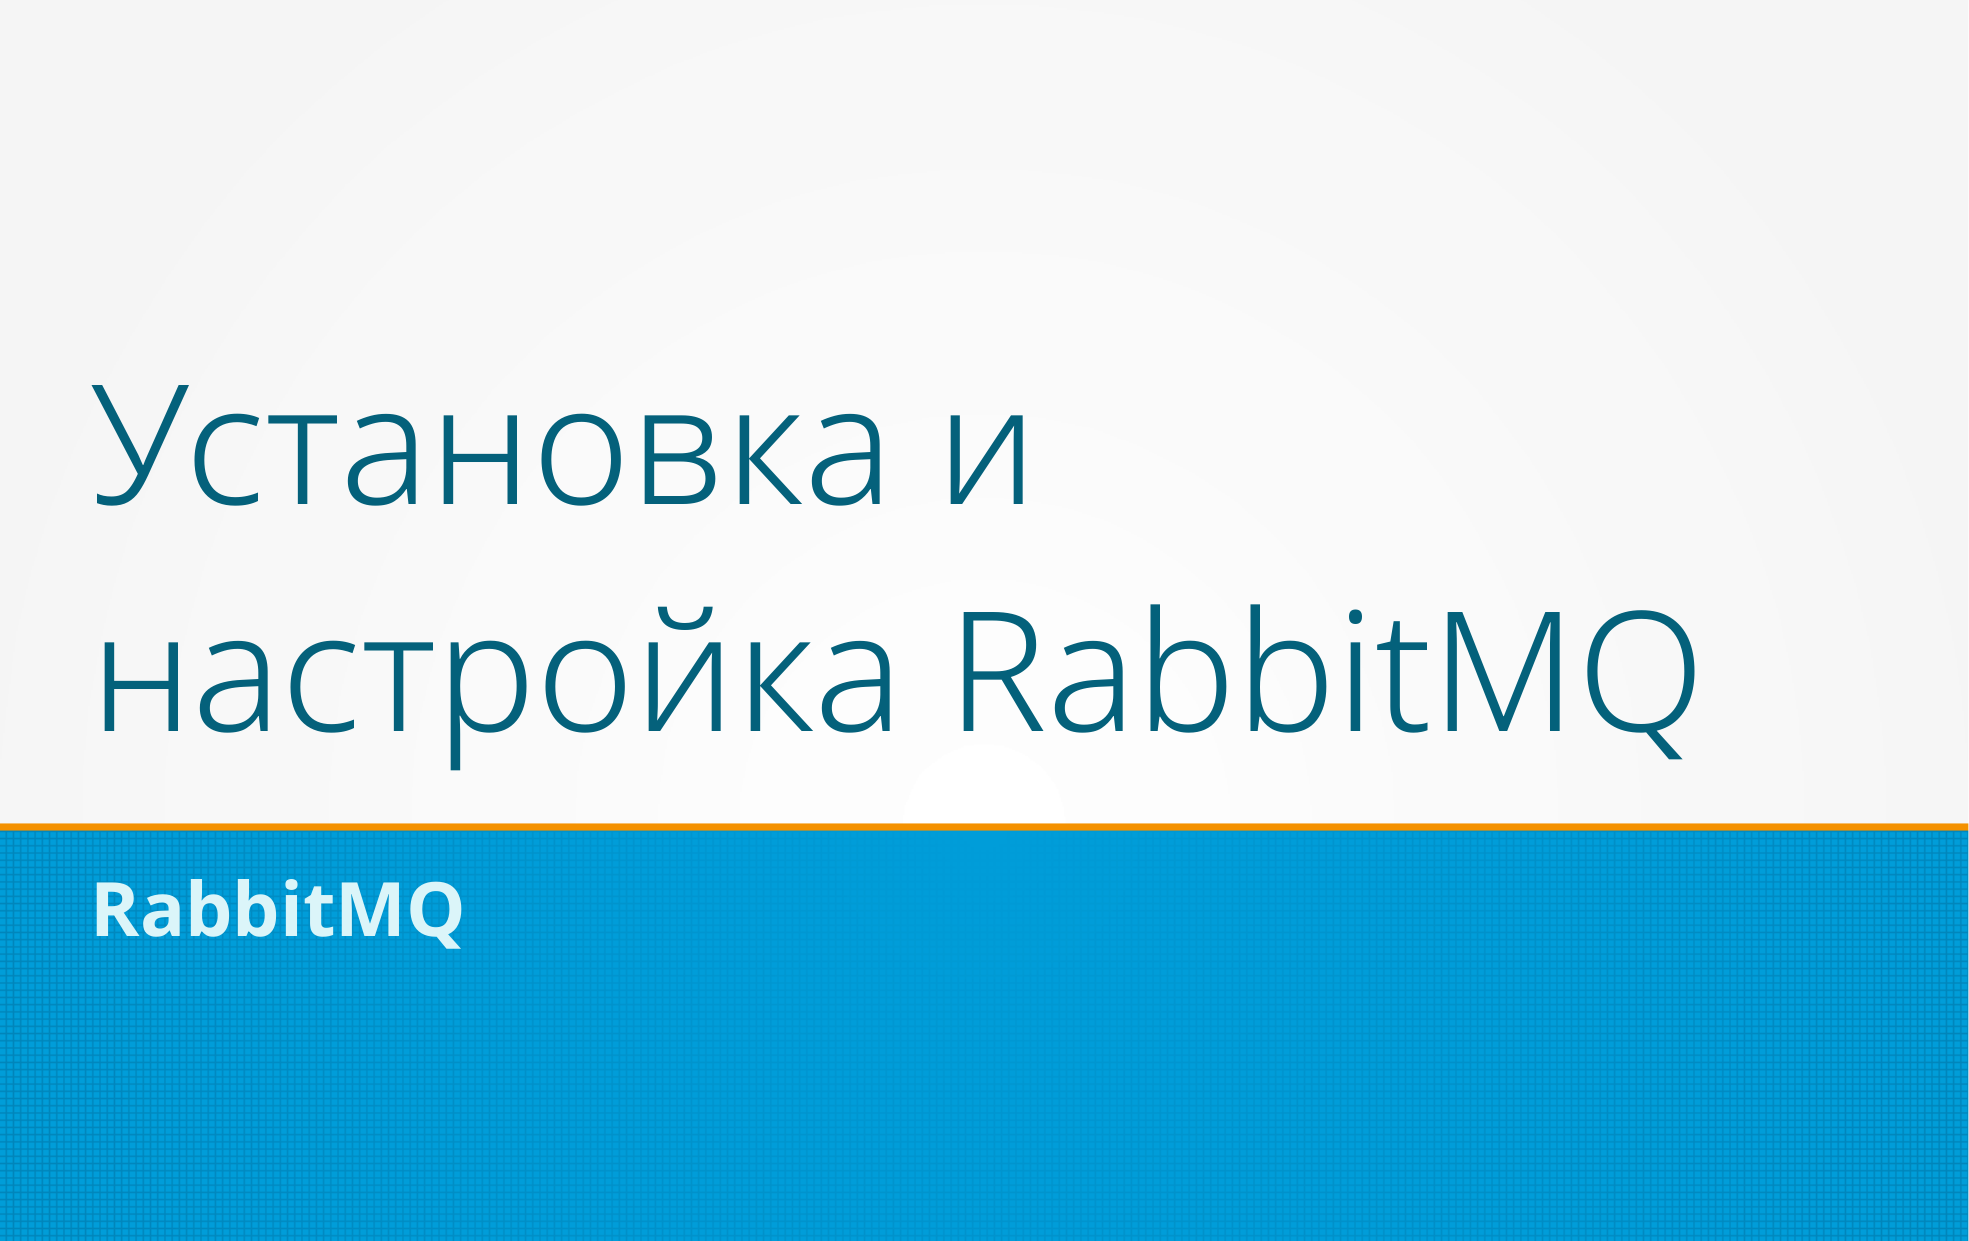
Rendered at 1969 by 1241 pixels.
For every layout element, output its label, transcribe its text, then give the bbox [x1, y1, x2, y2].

subtitle RabbitMQ [90, 855, 1861, 1111]
title Установка и настройка RabbitMQ [90, 49, 1862, 781]
picture [0, 0, 1969, 830]
